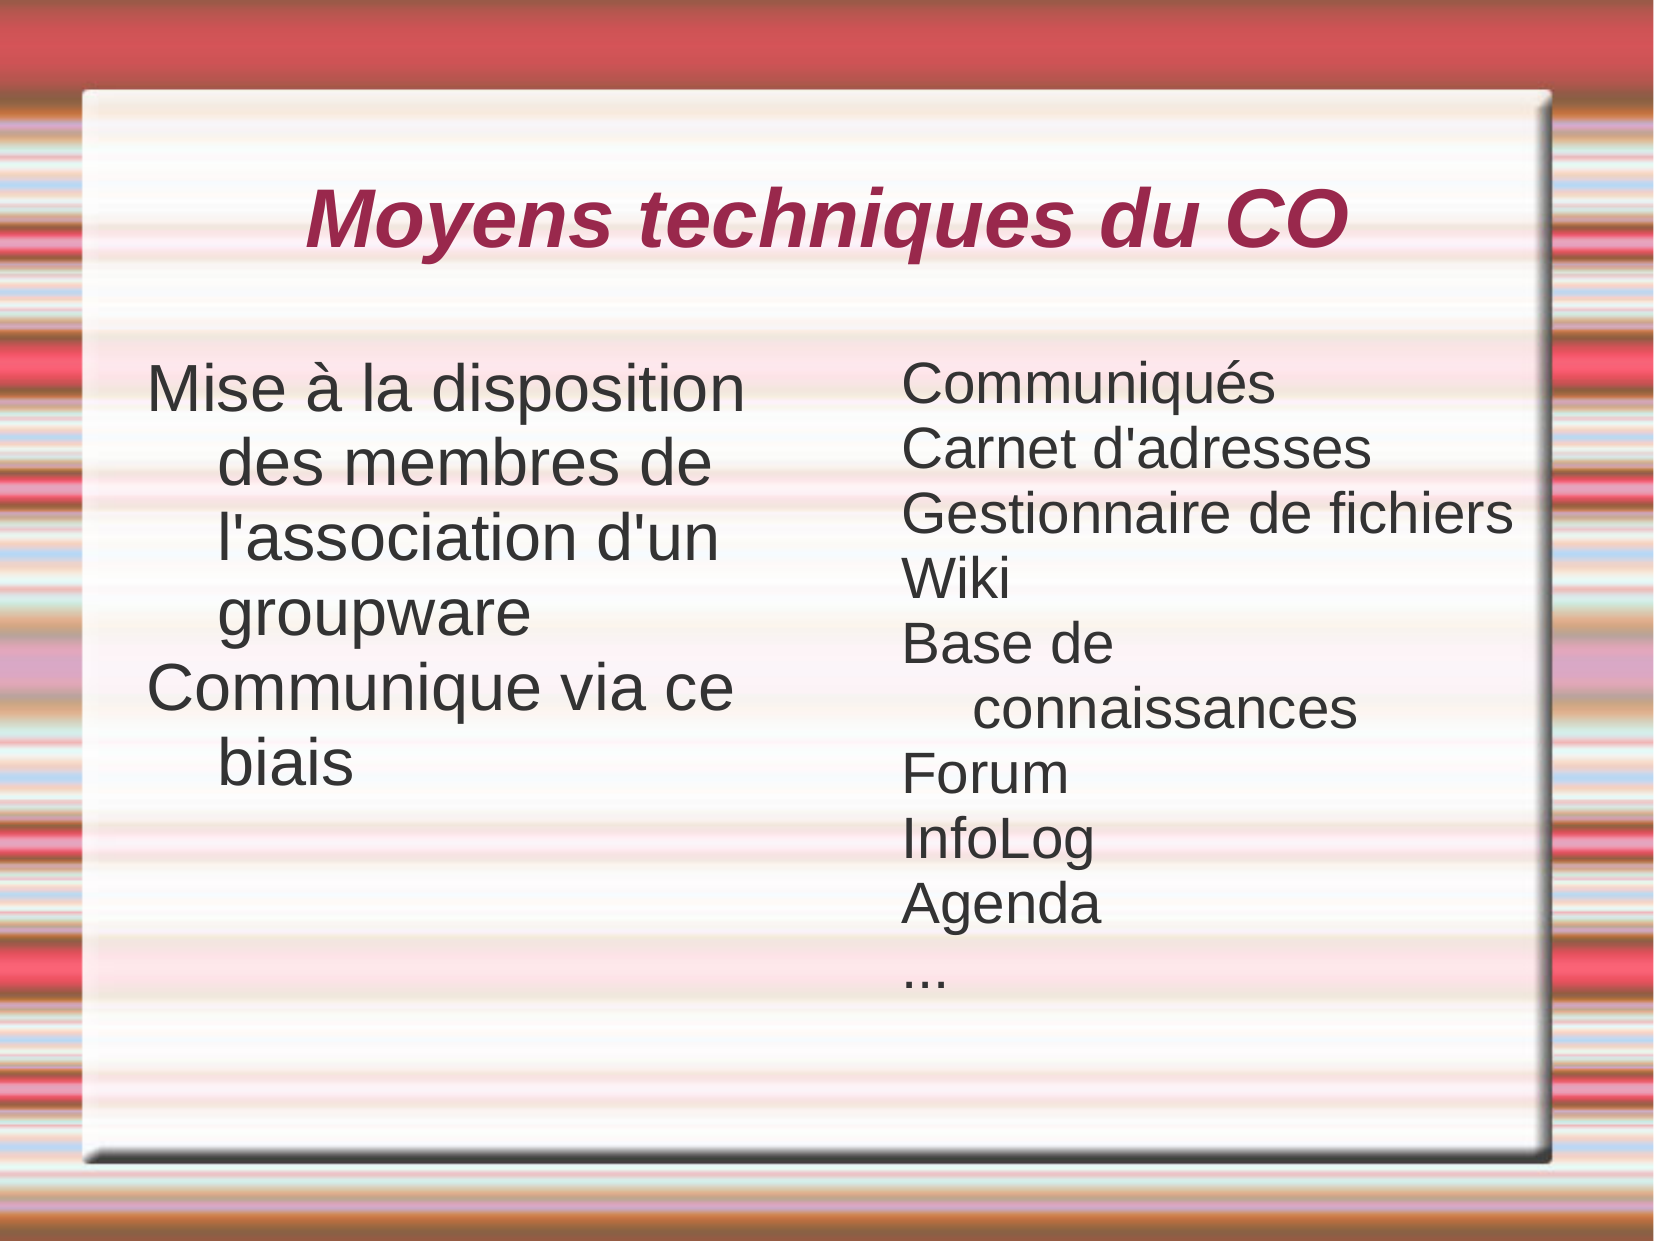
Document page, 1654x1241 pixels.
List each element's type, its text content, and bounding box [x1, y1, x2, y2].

list Communiqués Carnet d'adresses Gestionnaire de fichiers Wiki Base de connaissances Forum InfoLog Agenda ... [842, 350, 1517, 1129]
title Moyens techniques du CO [121, 114, 1534, 322]
picture [0, 0, 1654, 1241]
list Mise à la disposition des membres de l'association d'un groupware Communique via ce biais [134, 350, 809, 1133]
